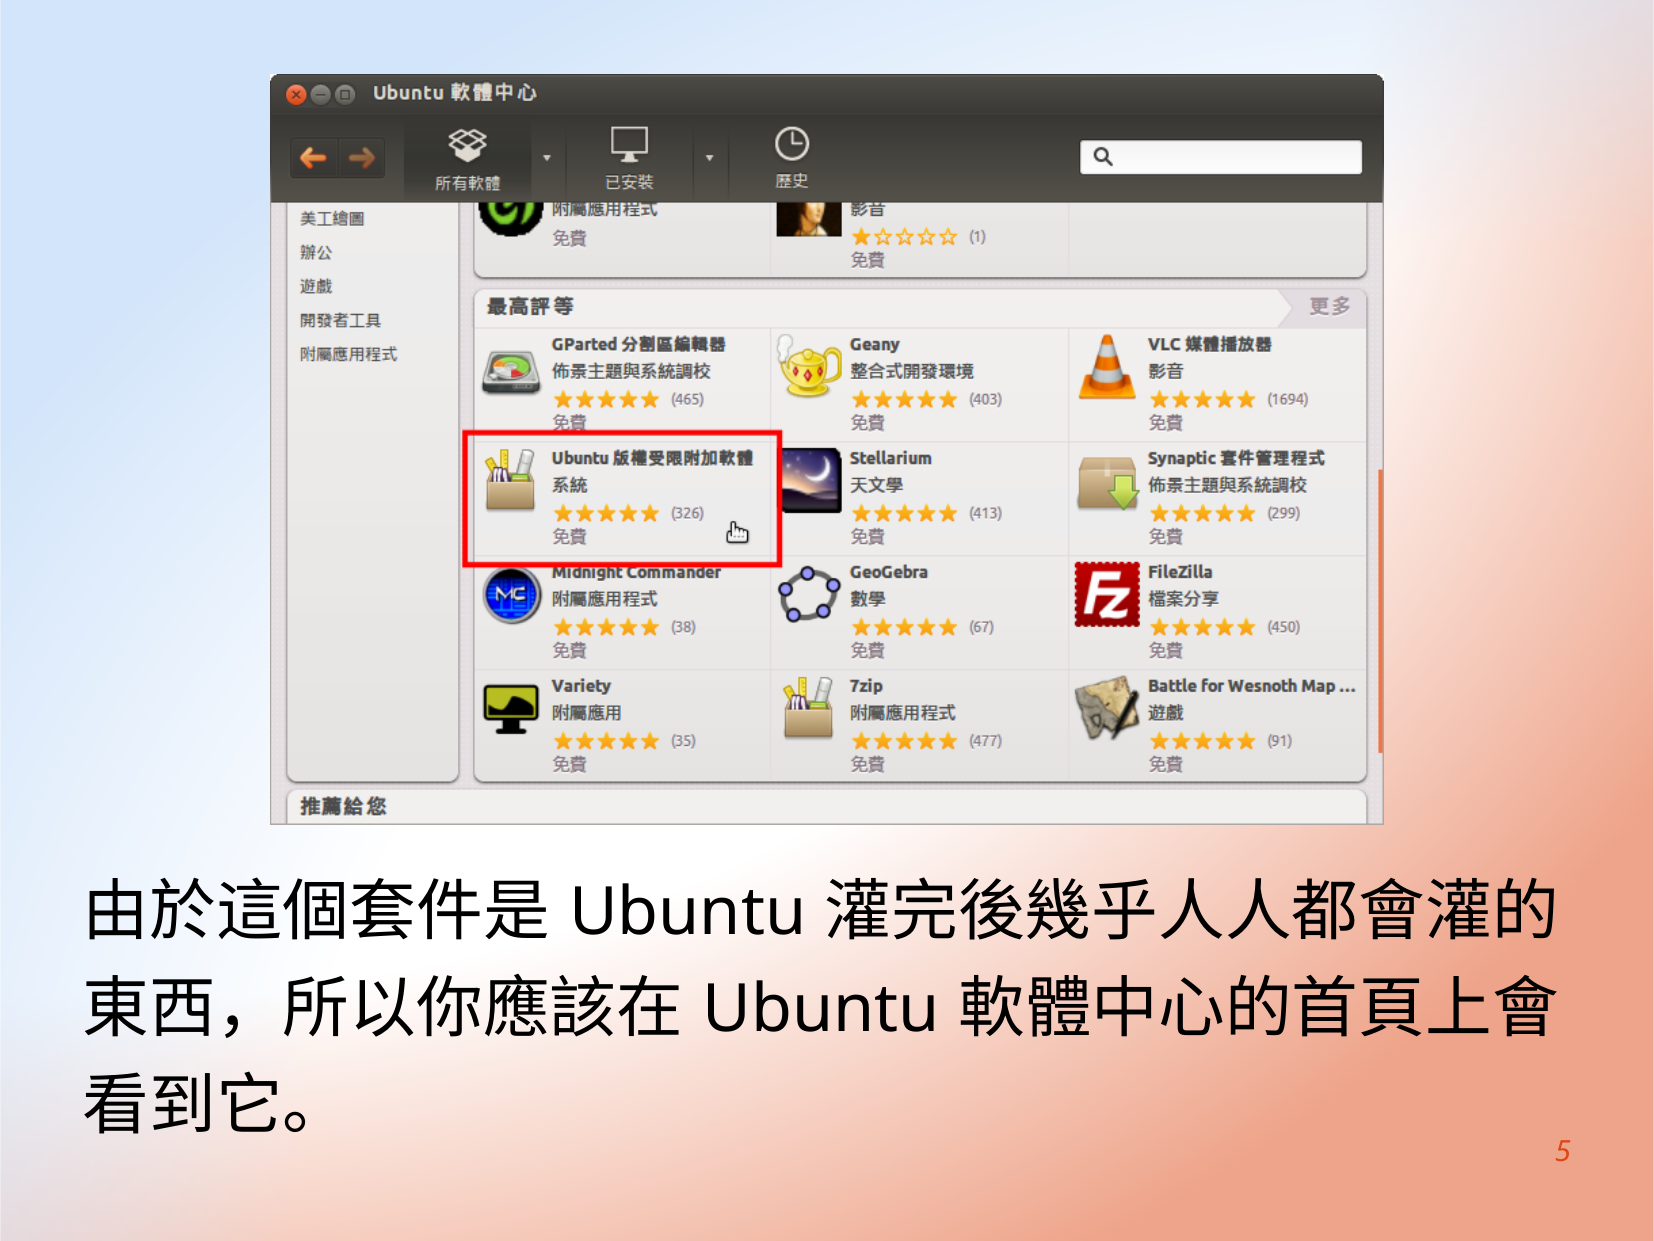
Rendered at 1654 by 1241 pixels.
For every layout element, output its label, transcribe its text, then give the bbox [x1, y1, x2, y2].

list 由於這個套件是Ubuntu灌完後幾乎人人都會灌的東西，所以你應該在Ubuntu軟體中心的首頁上會看到它。 [82, 857, 1571, 1201]
picture [0, 0, 1654, 1241]
